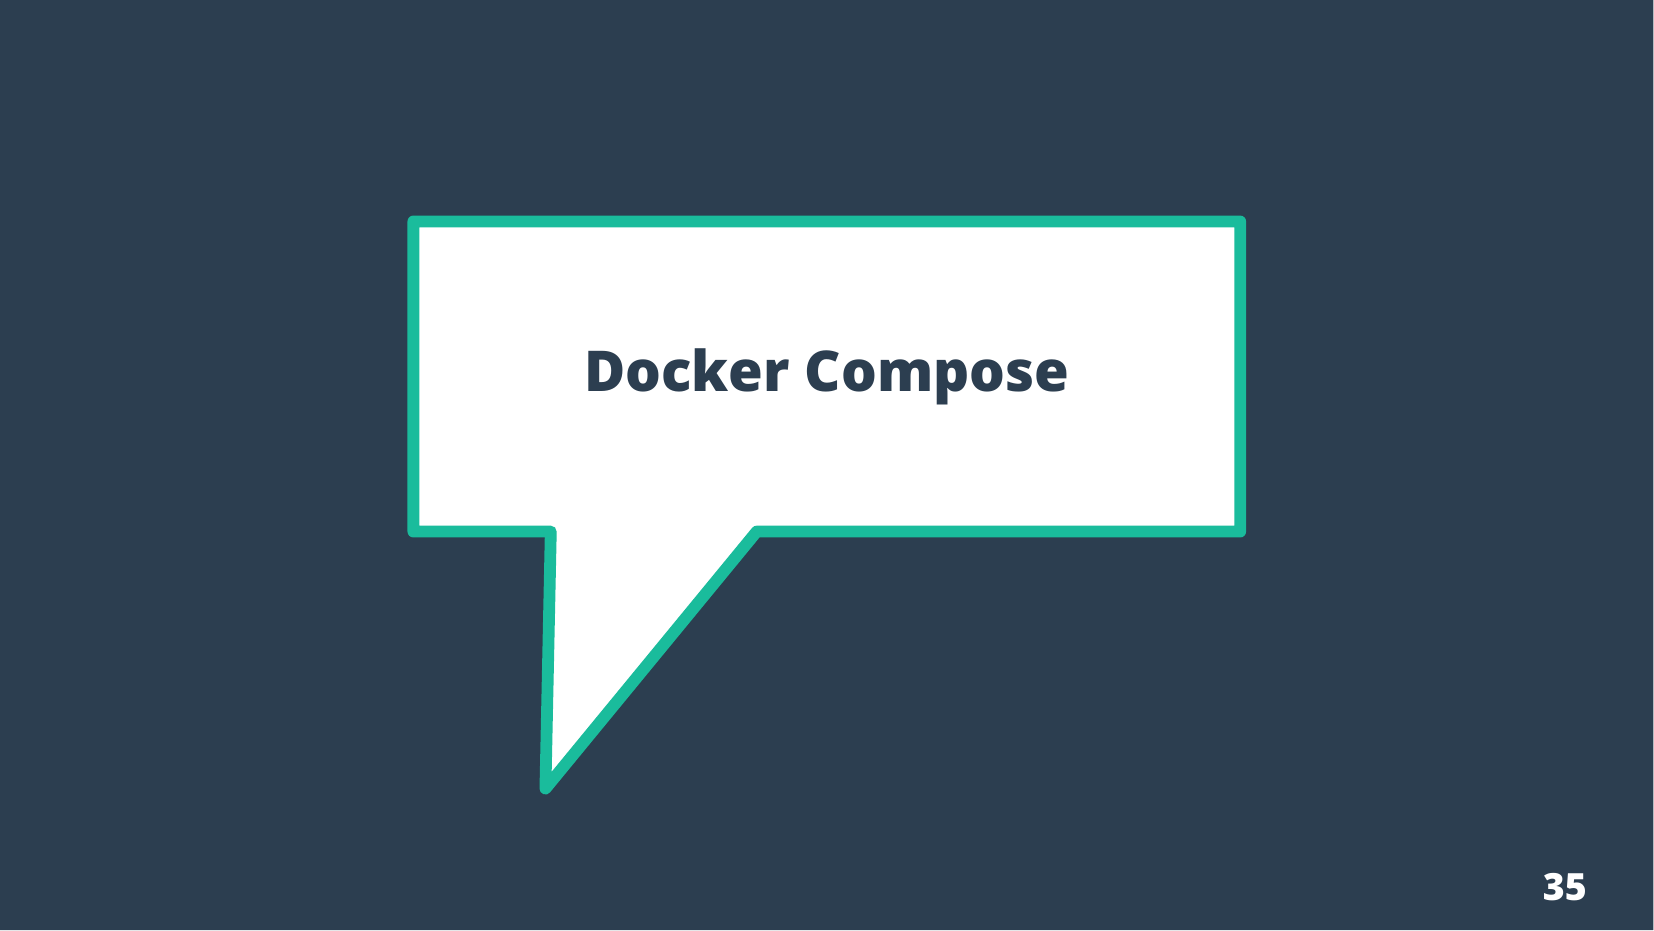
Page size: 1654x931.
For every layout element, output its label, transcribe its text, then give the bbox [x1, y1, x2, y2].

title Docker Compose [442, 236, 1211, 502]
